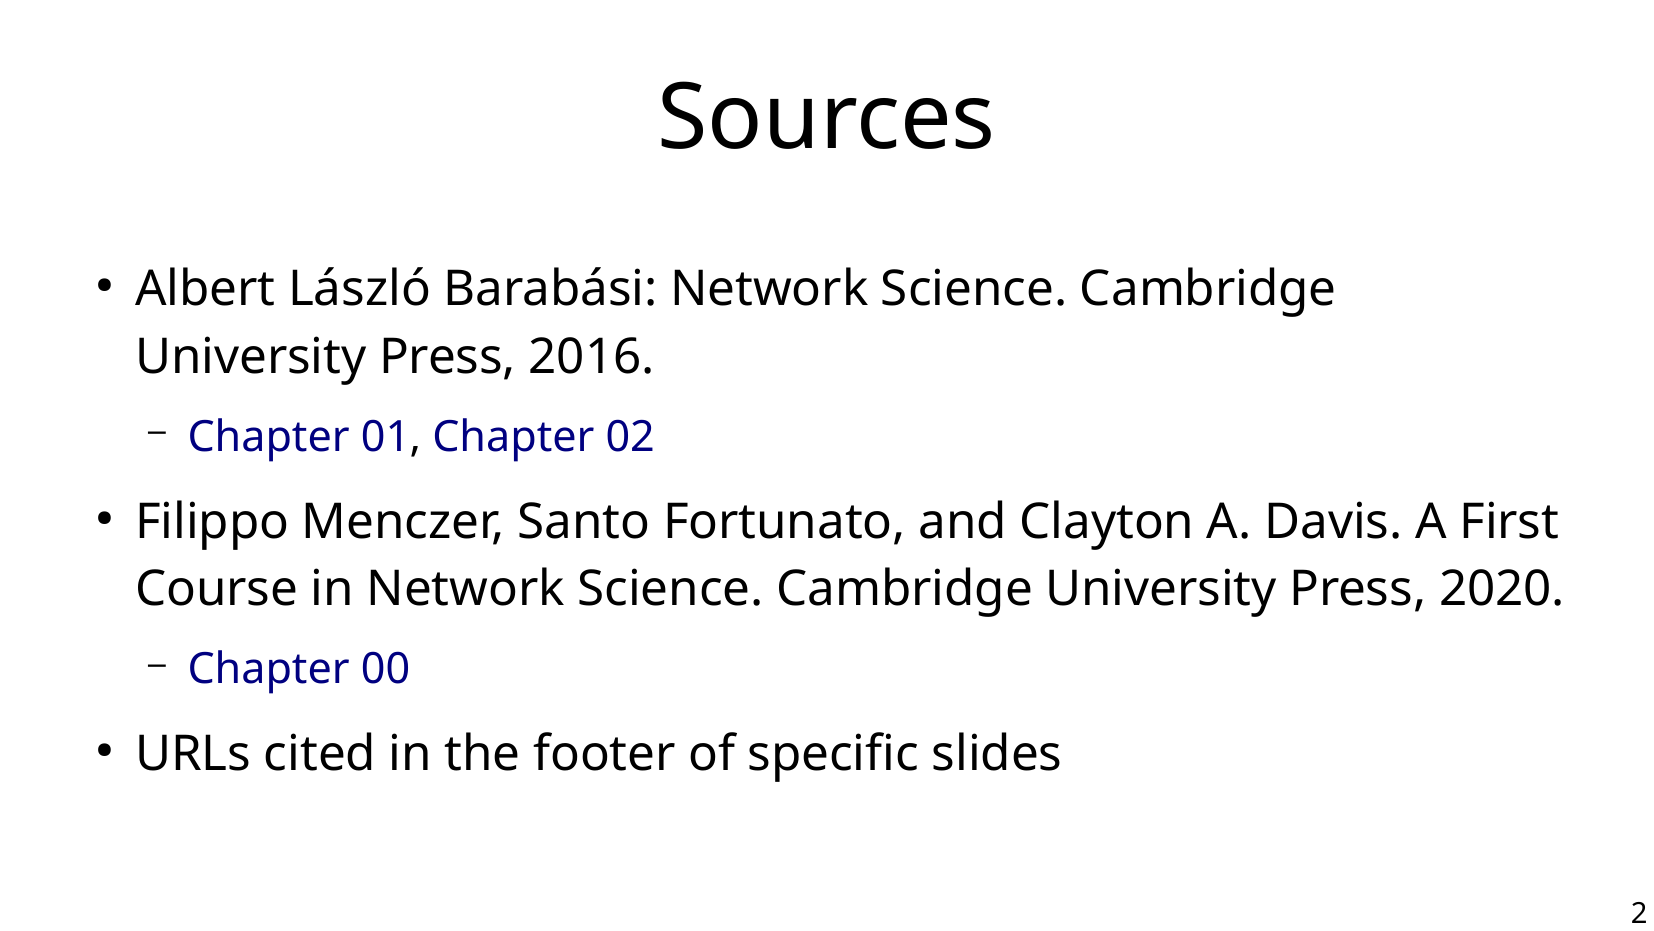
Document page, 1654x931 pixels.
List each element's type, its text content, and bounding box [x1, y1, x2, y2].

title Sources [82, 1, 1571, 226]
list Albert László Barabási: Network Science. Cambridge University Press, 2016. Chapter 01, Chapter 02 Filippo Menczer, Santo Fortunato, and Clayton A. Davis. A First Course in Network Science. Cambridge University Press, 2020. Chapter 00 URLs cited in the footer of specific slides [82, 253, 1571, 793]
